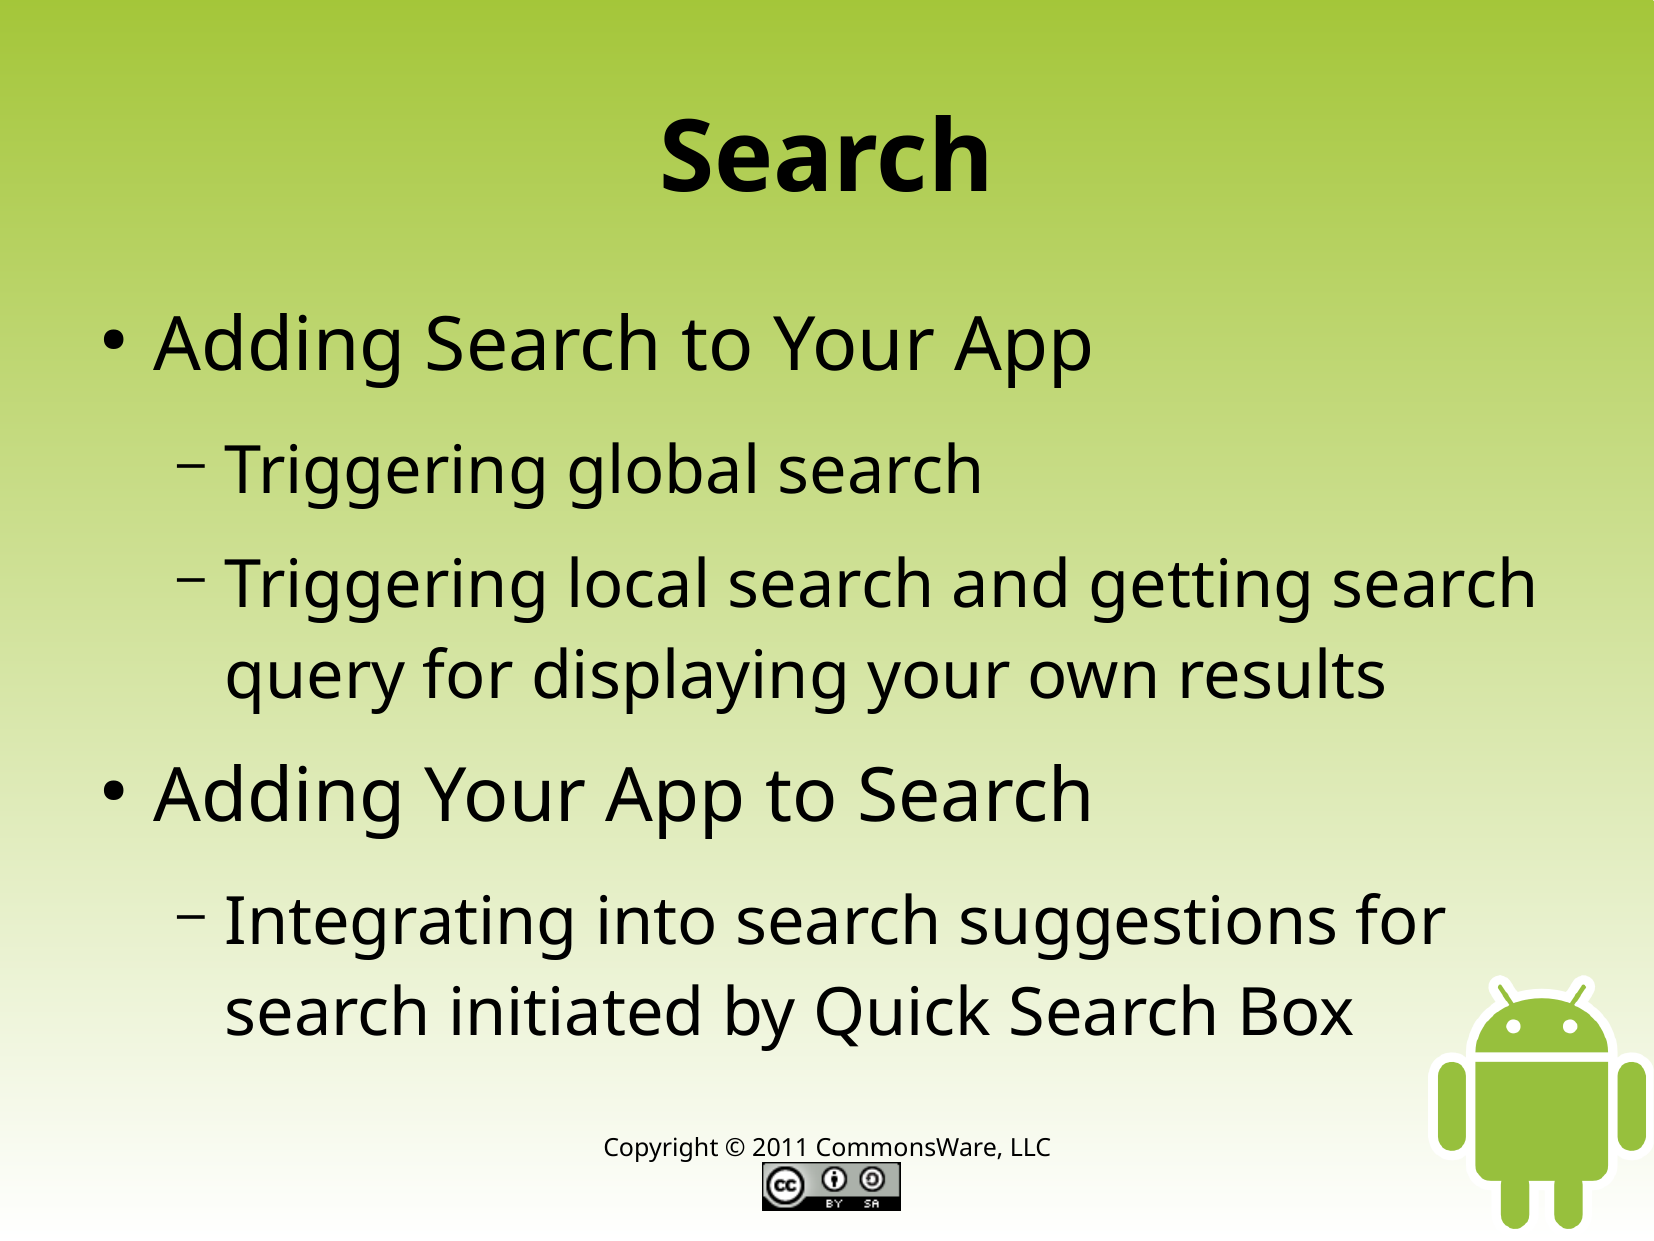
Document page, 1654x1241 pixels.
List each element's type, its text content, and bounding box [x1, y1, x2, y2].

title Search [82, 49, 1571, 257]
list Adding Search to Your App Triggering global search Triggering local search and getting search query for displaying your own results Adding Your App to Search Integrating into search suggestions for search initiated by Quick Search Box [82, 290, 1571, 1094]
picture [1428, 975, 1654, 1238]
picture [762, 1162, 901, 1211]
